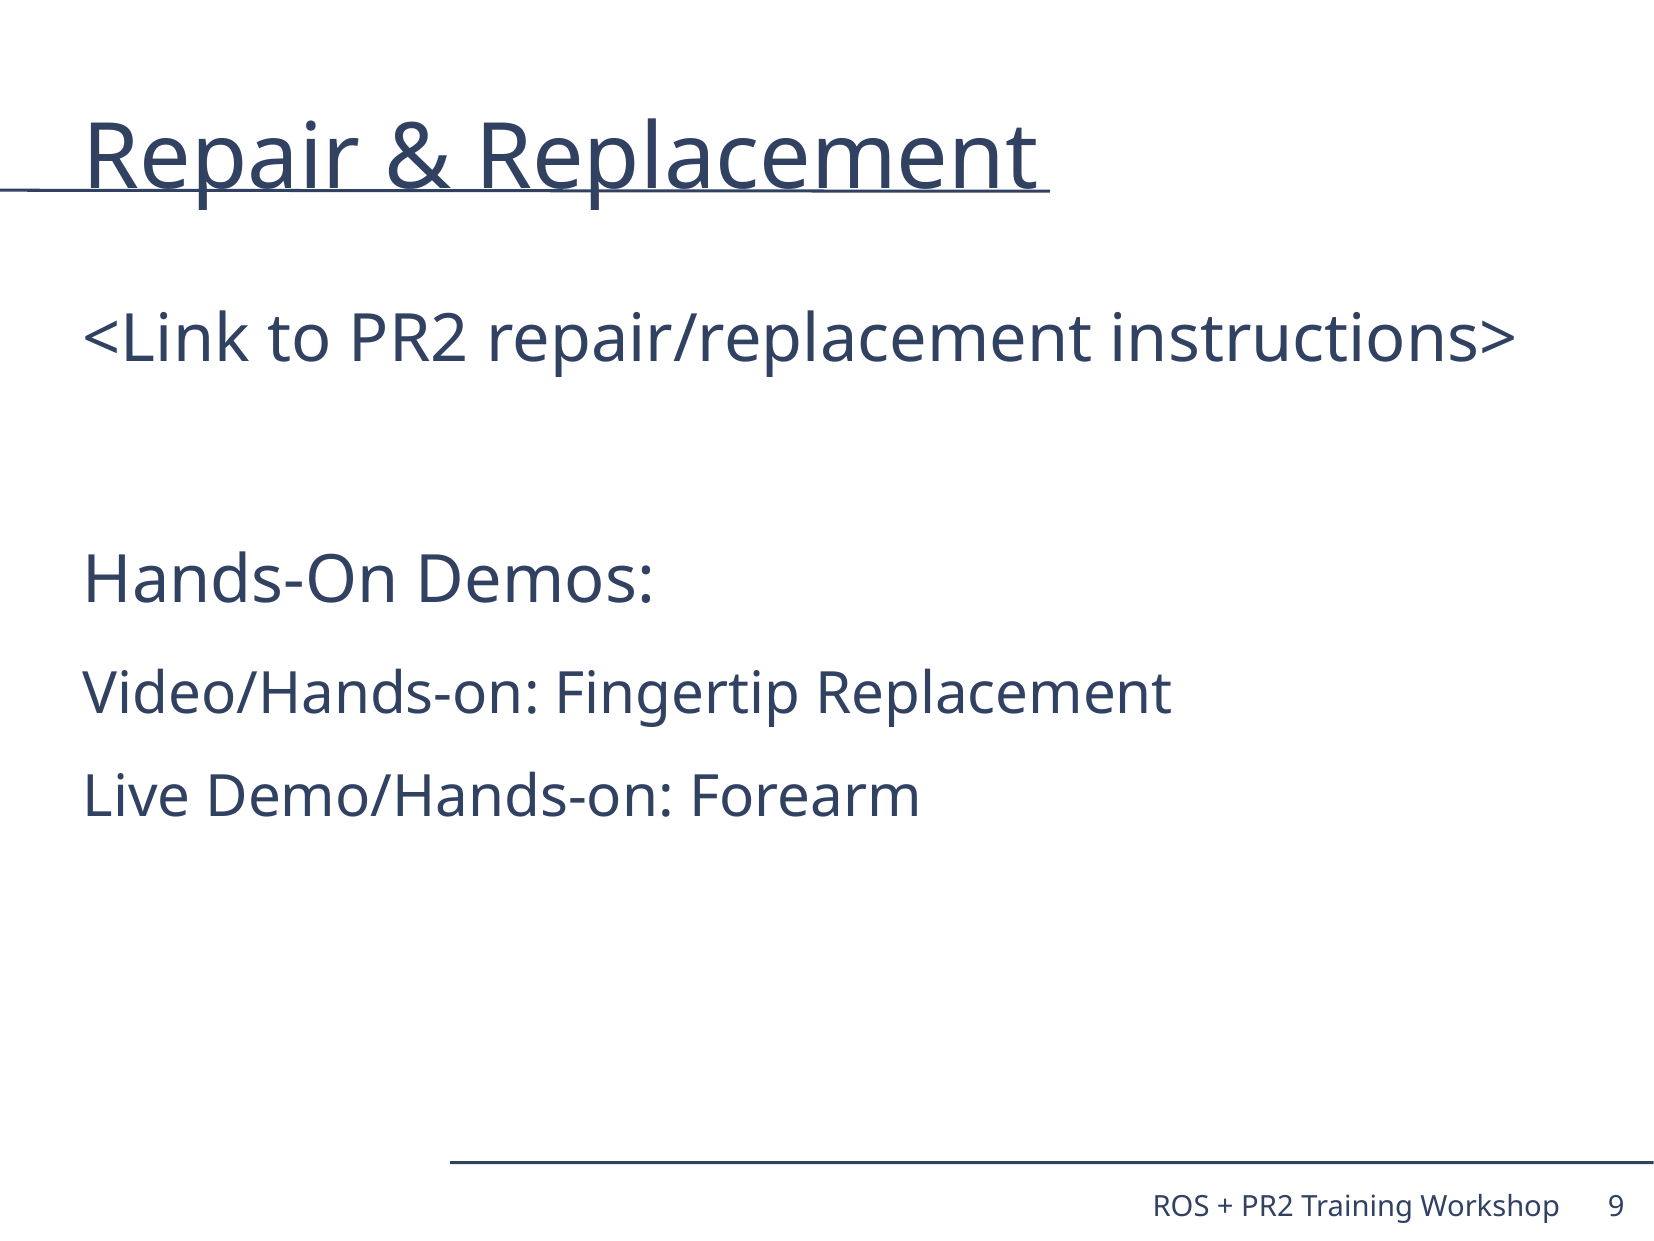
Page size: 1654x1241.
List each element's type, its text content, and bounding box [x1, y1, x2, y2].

list <Link to PR2 repair/replacement instructions> Hands-On Demos: Video/Hands-on: Fingertip Replacement Live Demo/Hands-on: Forearm [82, 290, 1571, 1109]
title Repair & Replacement [82, 49, 1571, 257]
